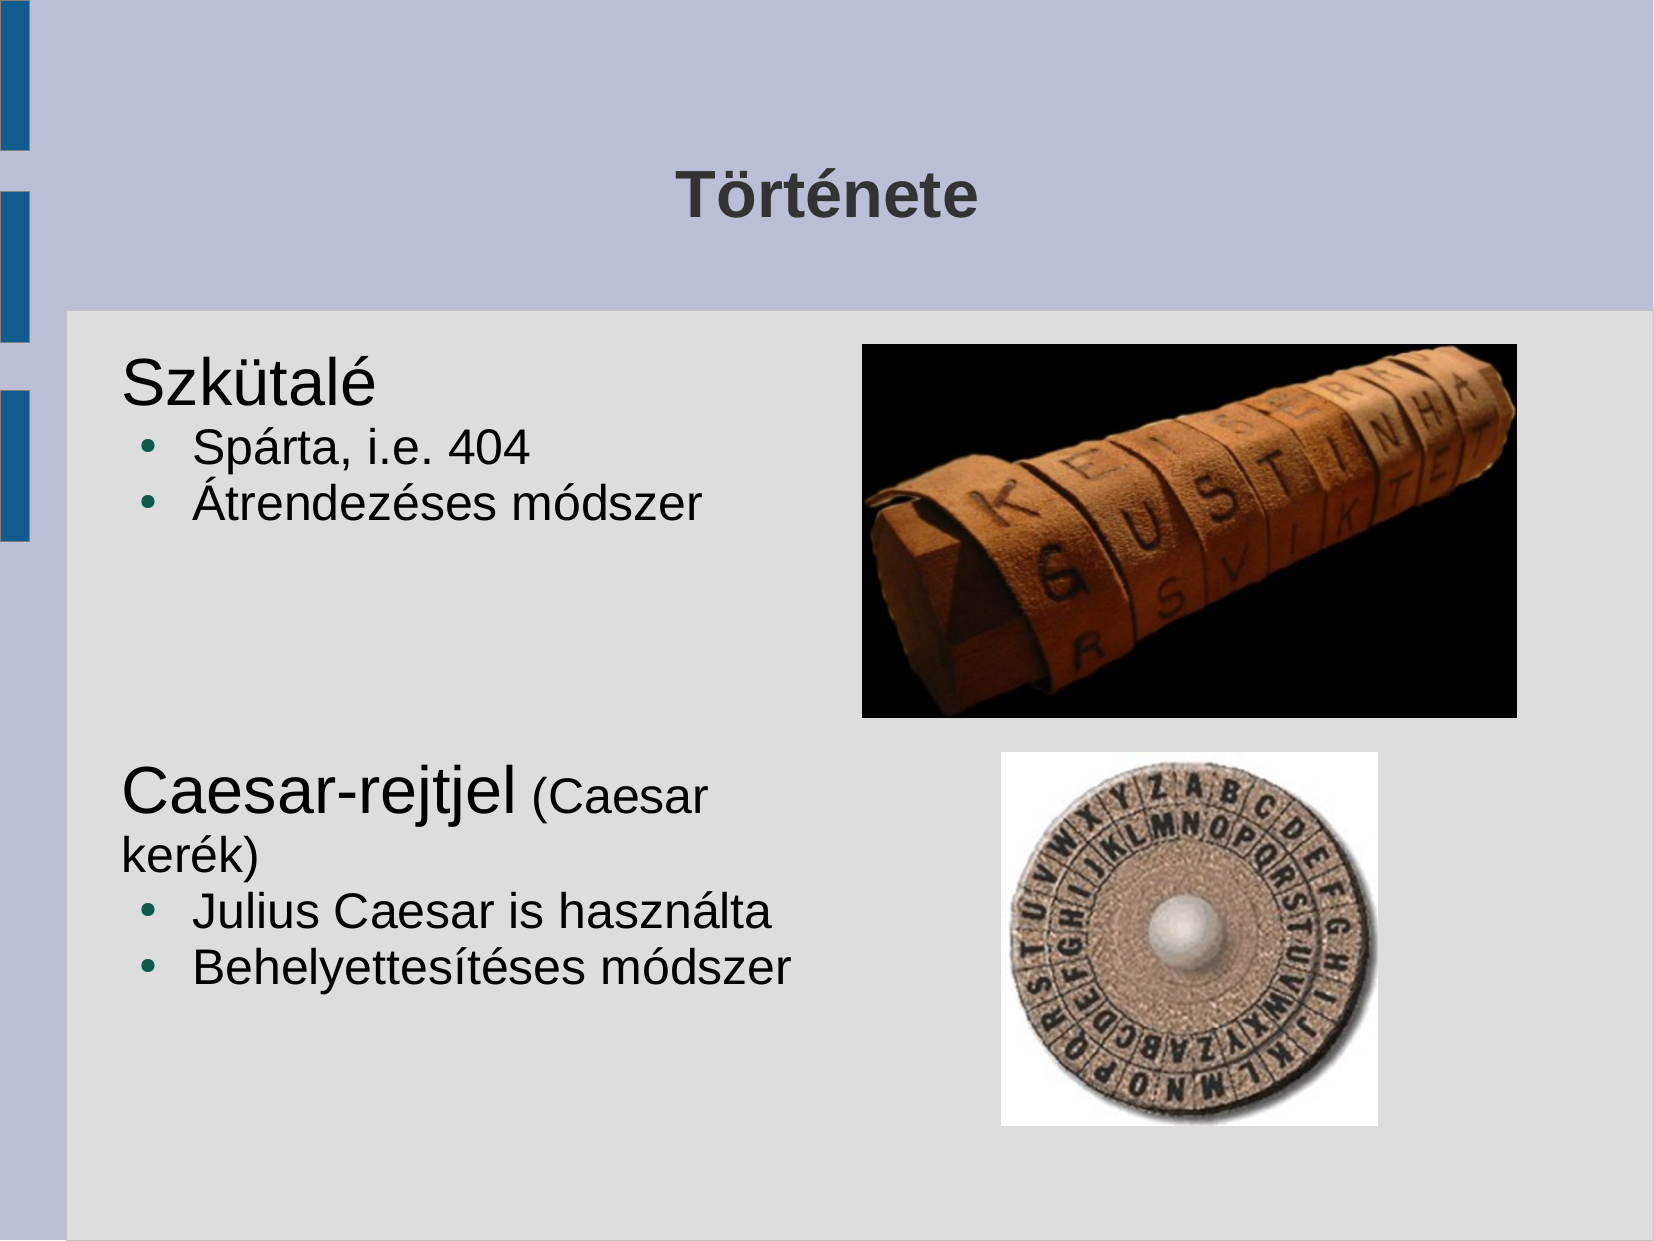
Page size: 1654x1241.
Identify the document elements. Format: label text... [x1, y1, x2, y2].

title Története [121, 91, 1534, 299]
picture [862, 344, 1517, 718]
list Szkütalé Spárta, i.e. 404 Átrendezéses módszer [121, 344, 811, 718]
list Caesar-rejtjel (Caesar kerék) Julius Caesar is használta Behelyettesítéses módszer [121, 752, 811, 1126]
picture [1001, 752, 1378, 1126]
